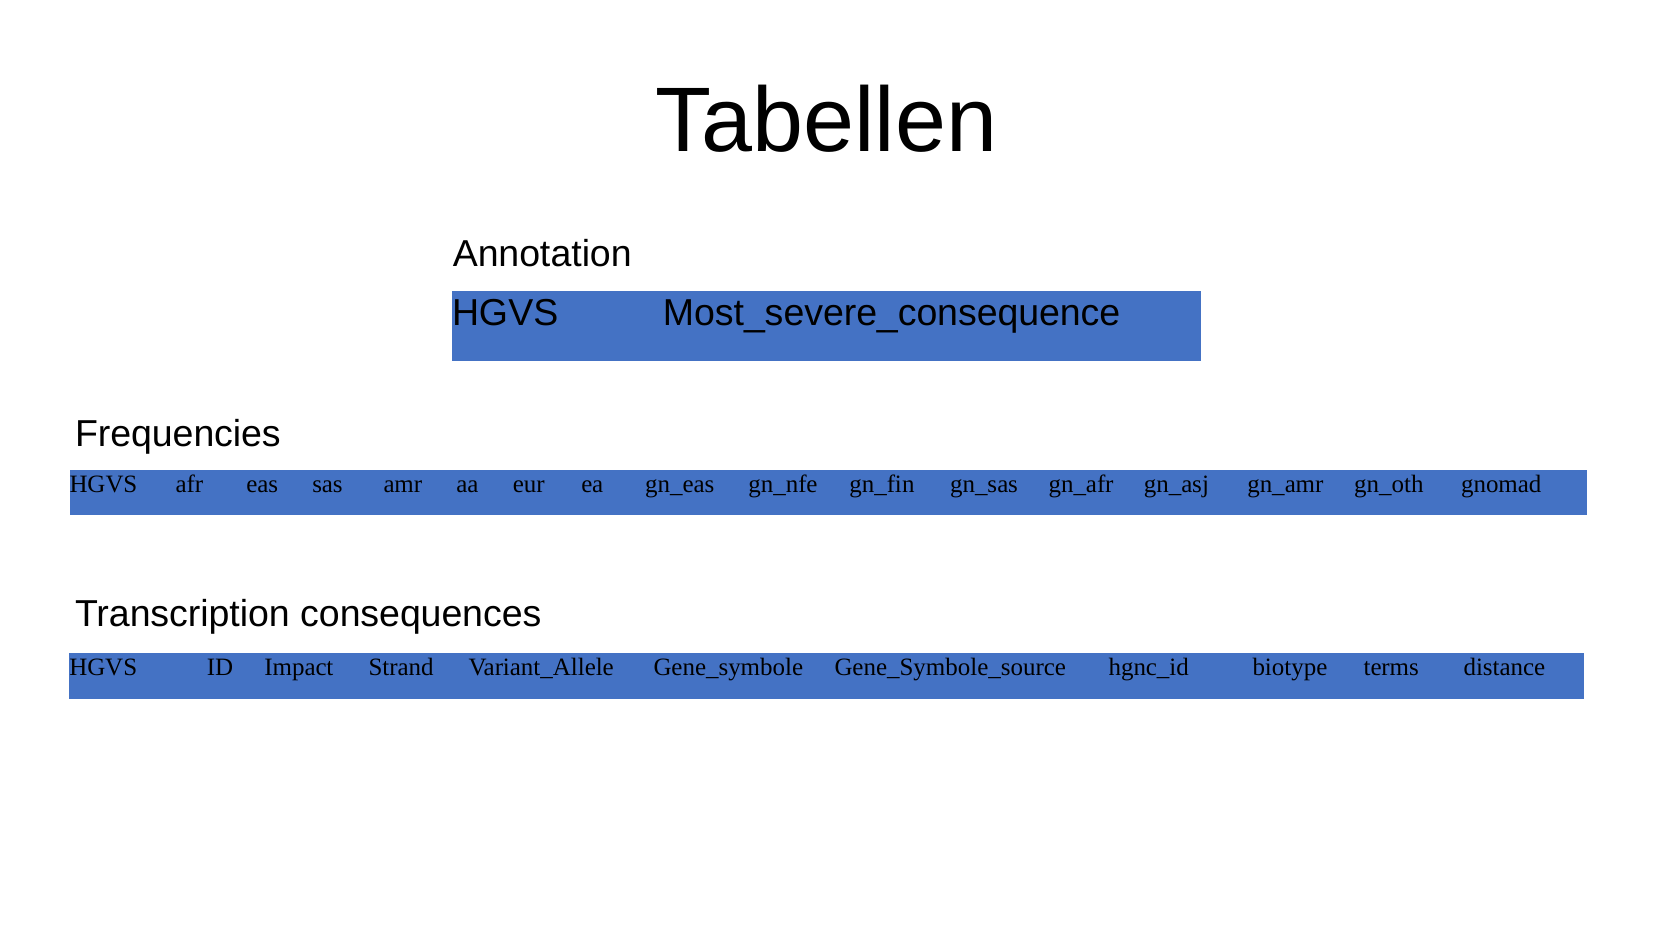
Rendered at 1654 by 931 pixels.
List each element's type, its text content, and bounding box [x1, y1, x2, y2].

table_header hgnc_id [1109, 653, 1253, 699]
table_header gn_eas [645, 470, 748, 515]
table_header gn_nfe [748, 470, 849, 515]
table_header gnomad [1461, 470, 1587, 515]
table_header biotype [1253, 653, 1364, 699]
table_header gn_oth [1354, 470, 1461, 515]
table_header HGVS [69, 653, 207, 699]
table_header aa [456, 470, 513, 515]
table_header amr [384, 470, 456, 515]
table_header ID [207, 653, 264, 699]
table_header terms [1364, 653, 1464, 699]
table_header Variant_Allele [469, 653, 654, 699]
table_header afr [176, 470, 246, 515]
text_box Annotation [450, 225, 1216, 282]
table_header Most_severe_consequence [663, 291, 1201, 361]
table_header gn_fin [849, 470, 950, 515]
text_box Transcription consequences [75, 585, 646, 642]
table_header HGVS [70, 470, 176, 515]
text_box Frequencies [75, 405, 631, 462]
table_header eur [513, 470, 581, 515]
title Tabellen [82, 37, 1571, 193]
table_header Gene_symbole [654, 653, 835, 699]
table_header Gene_Symbole_source [835, 653, 1109, 699]
table_header gn_asj [1144, 470, 1247, 515]
table_header distance [1464, 653, 1584, 699]
table_header Impact [264, 653, 369, 699]
table_header ea [581, 470, 645, 515]
table_header gn_amr [1247, 470, 1354, 515]
table_header Strand [369, 653, 469, 699]
table_header gn_afr [1048, 470, 1144, 515]
table_header eas [246, 470, 312, 515]
table_header gn_sas [950, 470, 1048, 515]
table_header sas [312, 470, 384, 515]
table_header HGVS [452, 291, 663, 361]
